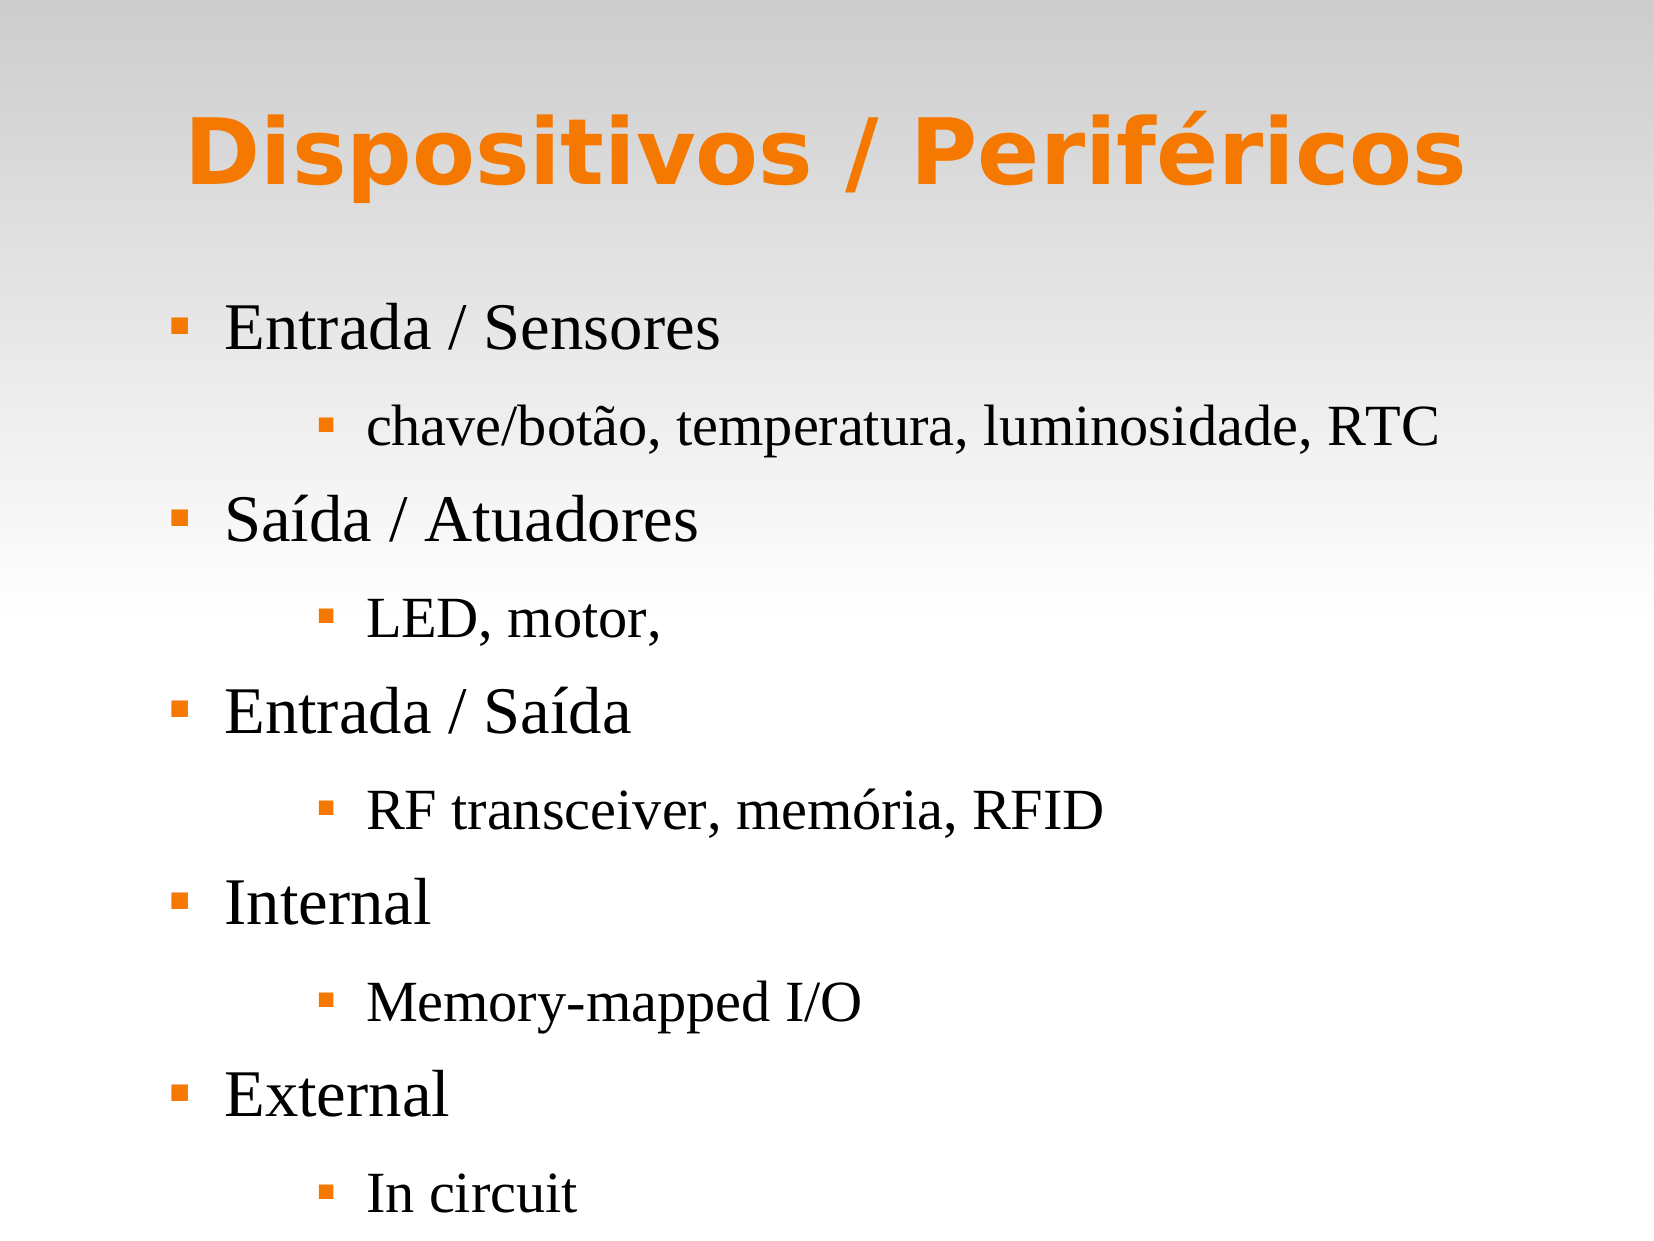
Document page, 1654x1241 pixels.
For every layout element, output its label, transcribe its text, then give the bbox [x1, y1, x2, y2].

title Dispositivos / Periféricos [82, 49, 1571, 257]
list Entrada / Sensores chave/botão, temperatura, luminosidade, RTC Saída / Atuadores LED, motor, Entrada / Saída RF transceiver, memória, RFID Internal Memory-mapped I/O External In circuit Resistores, capacitores Interface Communication protocol [82, 290, 1571, 1241]
